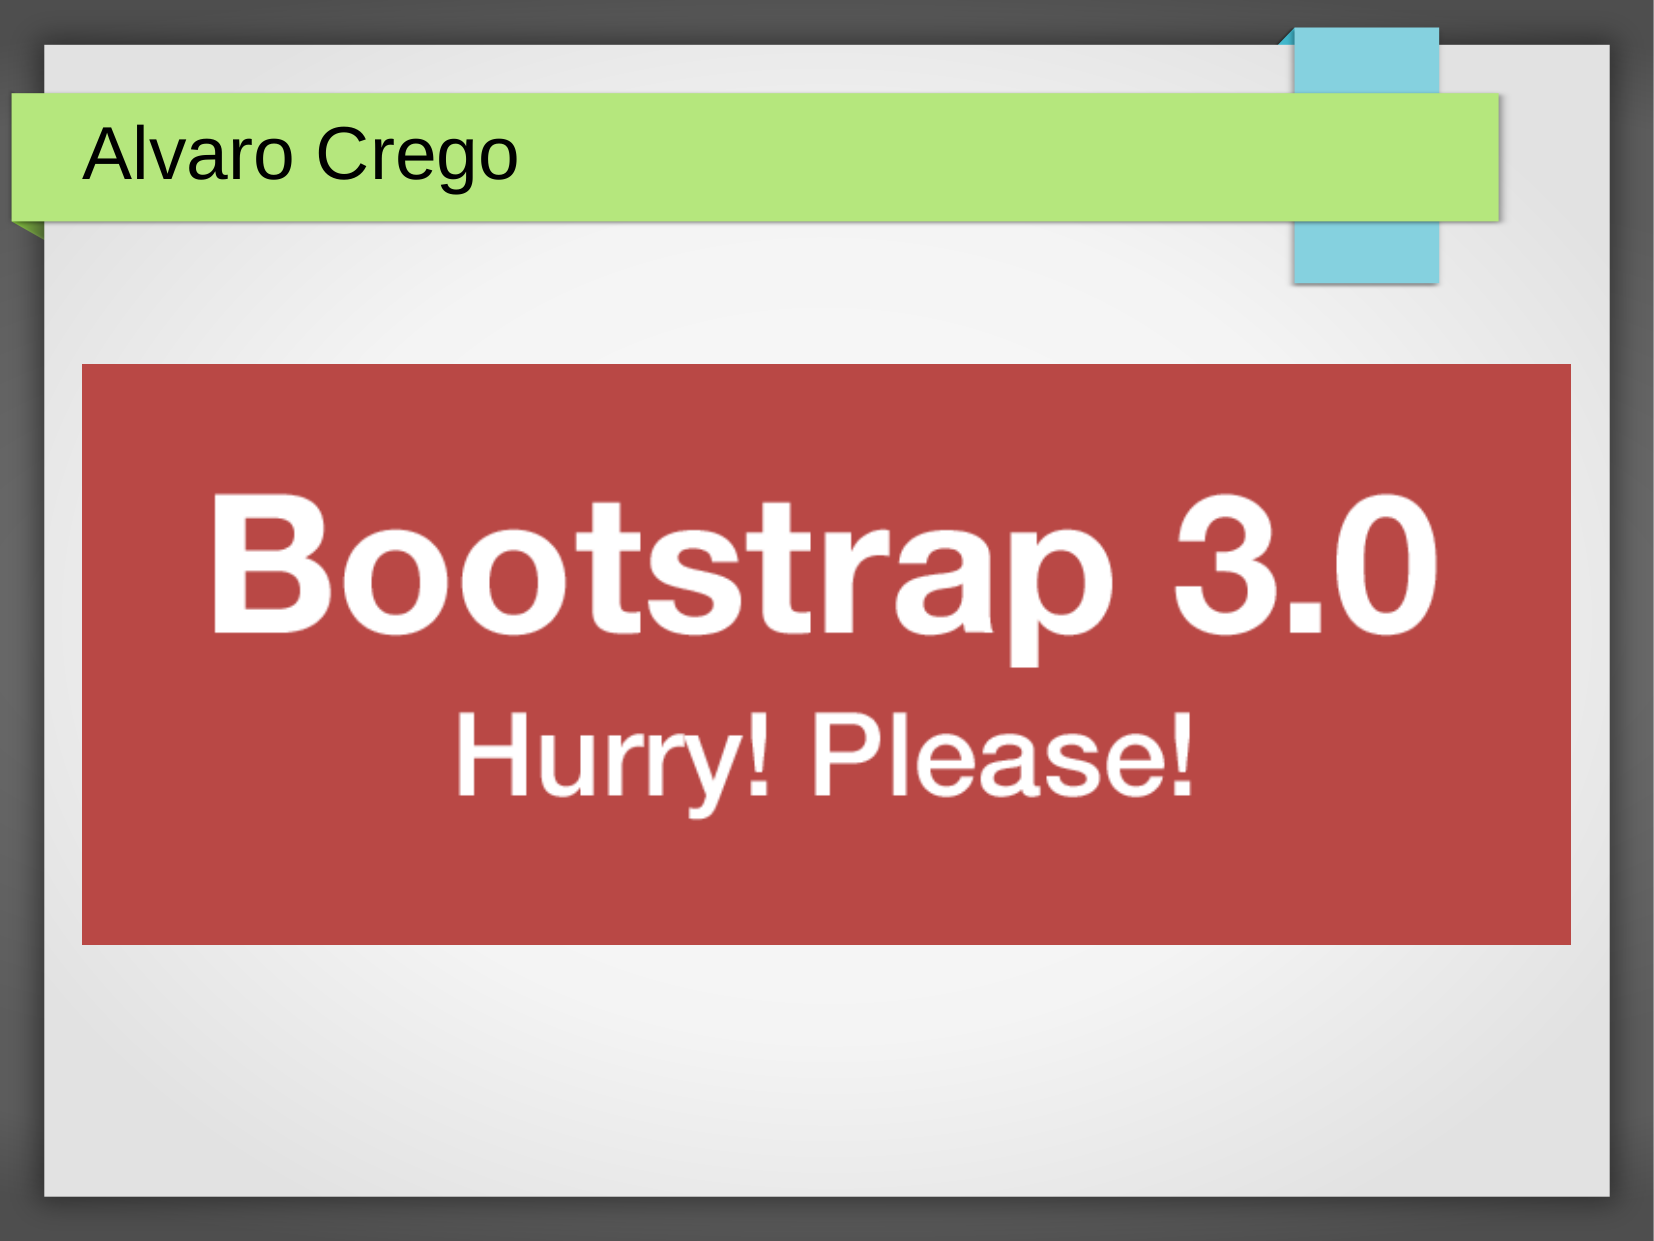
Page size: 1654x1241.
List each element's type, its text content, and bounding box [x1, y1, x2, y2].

picture [0, 0, 1654, 1241]
title Alvaro Crego [82, 94, 1264, 213]
